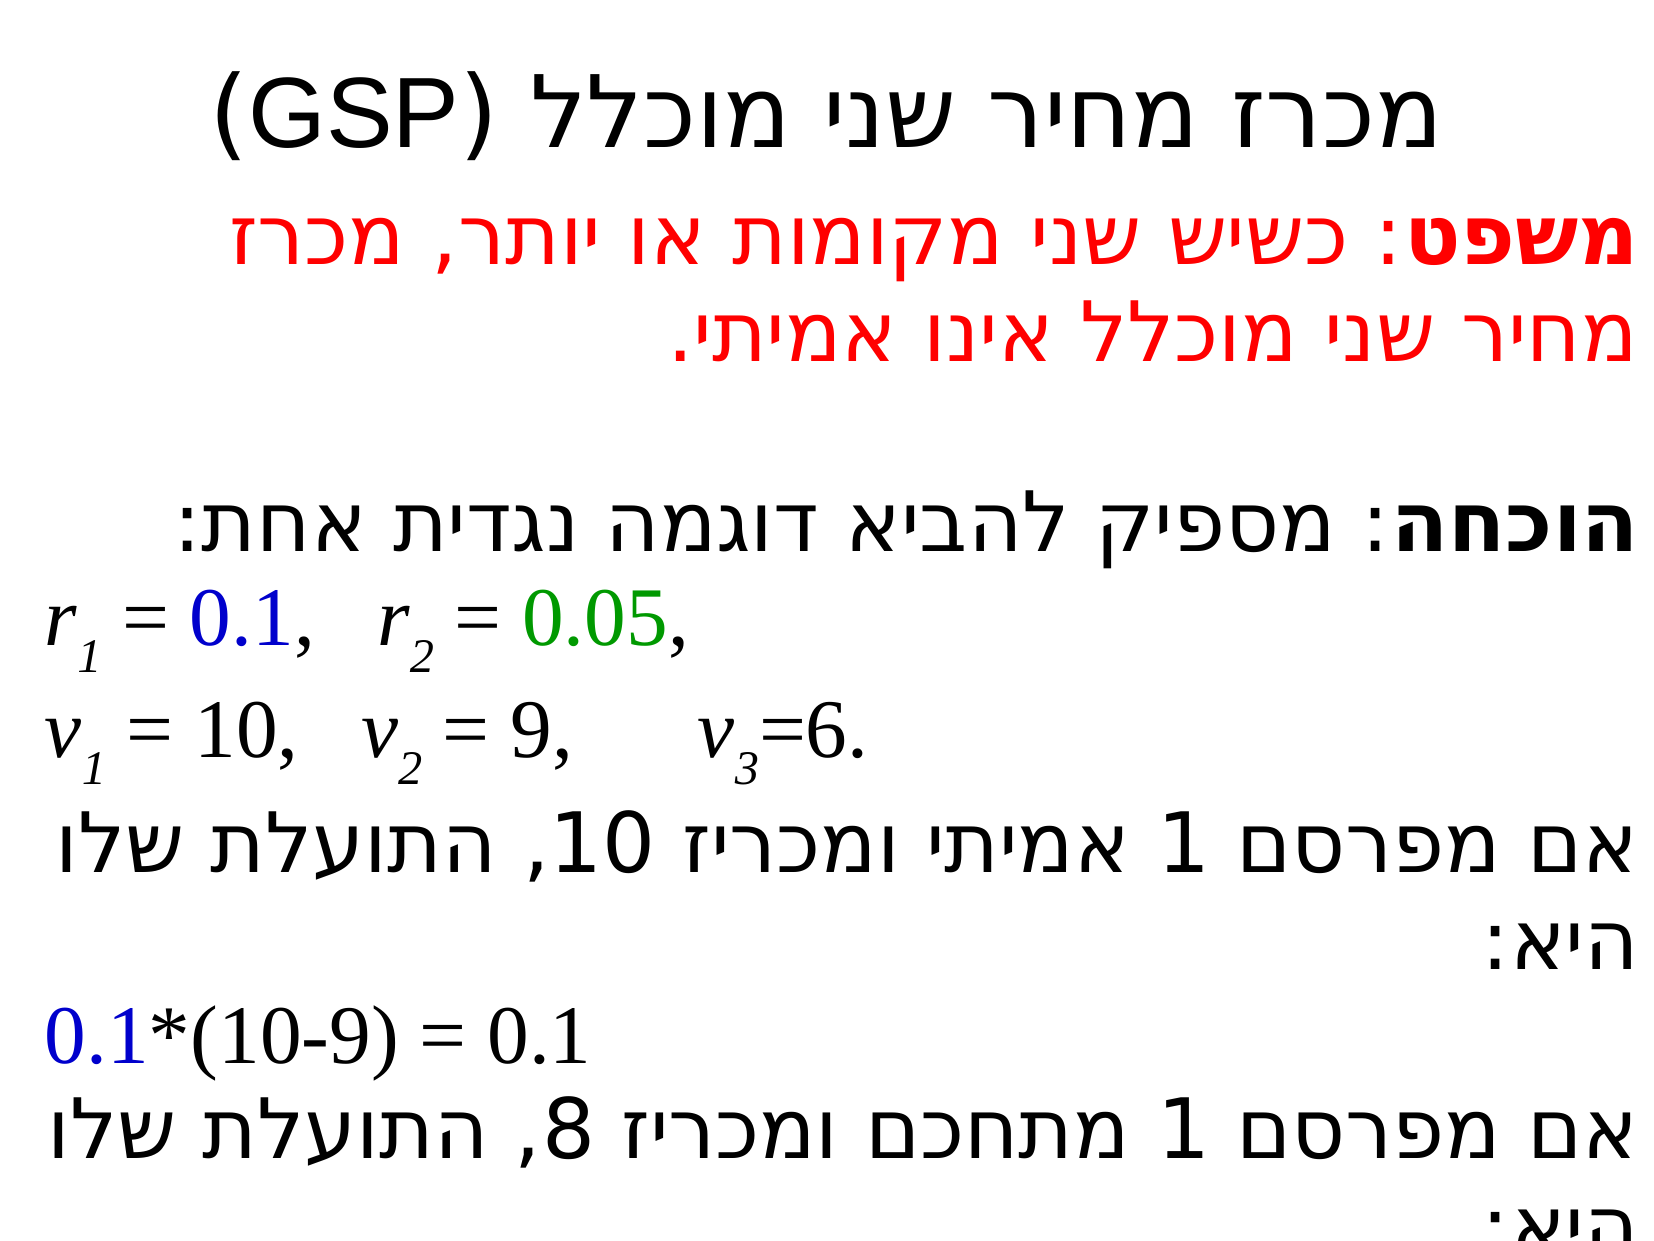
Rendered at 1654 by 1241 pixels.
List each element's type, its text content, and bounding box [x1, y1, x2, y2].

text_box משפט: כשיש שני מקומות או יותר, מכרז מחיר שני מוכלל אינו אמיתי. הוכחה: מספיק להביא דוגמה נגדית אחת: r1 = 0.1, r2 = 0.05, v1 = 10, v2 = 9, v3=6. אם מפרסם 1 אמיתי ומכריז 10, התועלת שלו היא: 0.1*(10-9) = 0.1 אם מפרסם 1 מתחכם ומכריז 8, התועלת שלו היא: 0.05*(10-6) = 0.2 [30, 180, 1654, 1241]
title מכרז מחיר שני מוכלל (GSP) [0, 45, 1654, 181]
